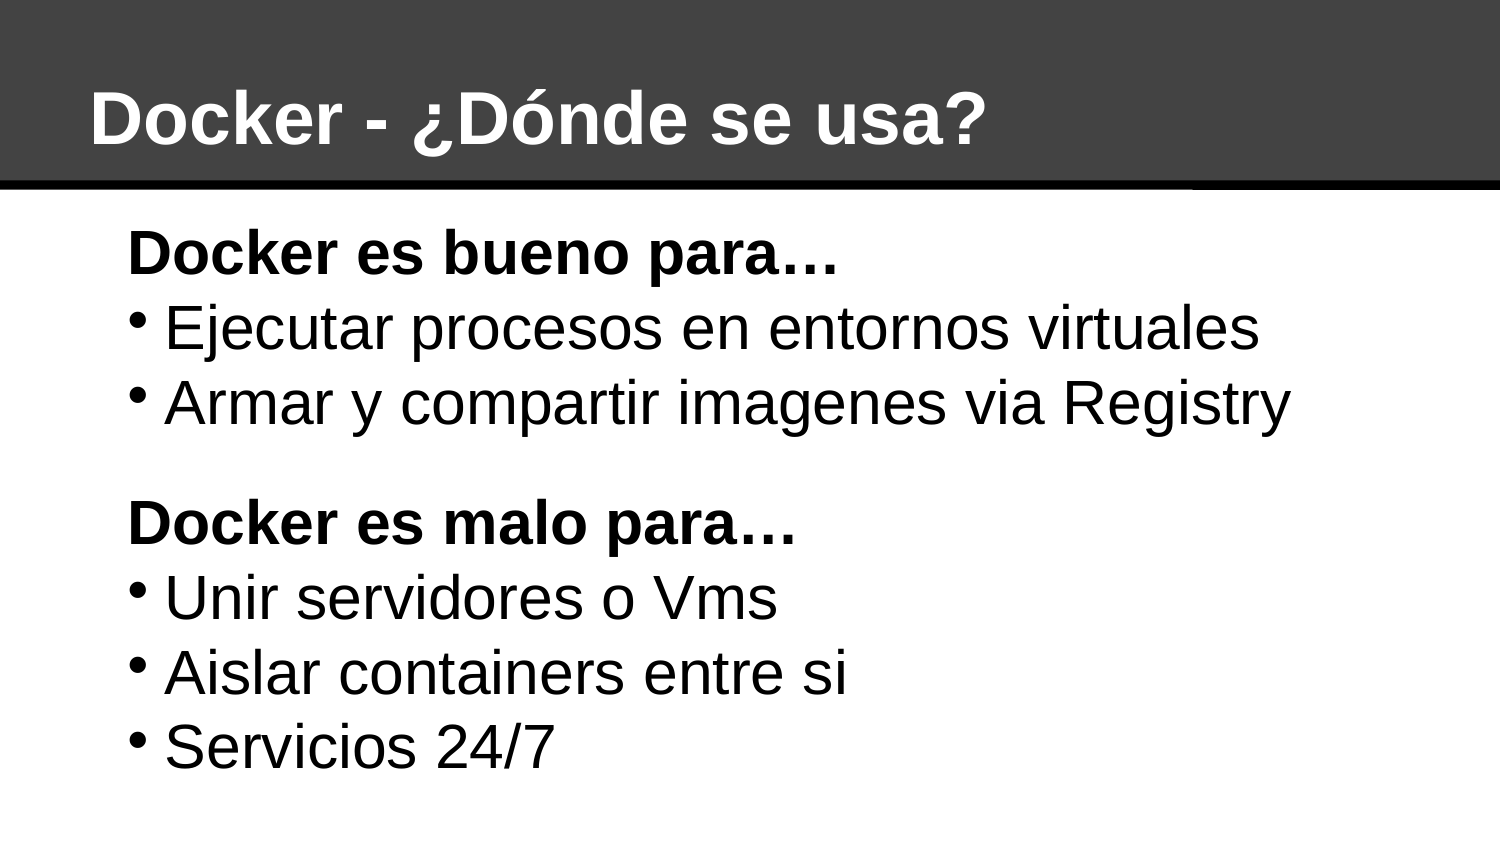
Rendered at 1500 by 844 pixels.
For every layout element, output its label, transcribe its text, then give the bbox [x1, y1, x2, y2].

text_box Docker es bueno para… Ejecutar procesos en entornos virtuales Armar y compartir imagenes via Registry Docker es malo para… Unir servidores o Vms Aislar containers entre si Servicios 24/7 [74, 196, 1425, 808]
text_box Docker - ¿Dónde se usa? [74, 33, 1425, 175]
